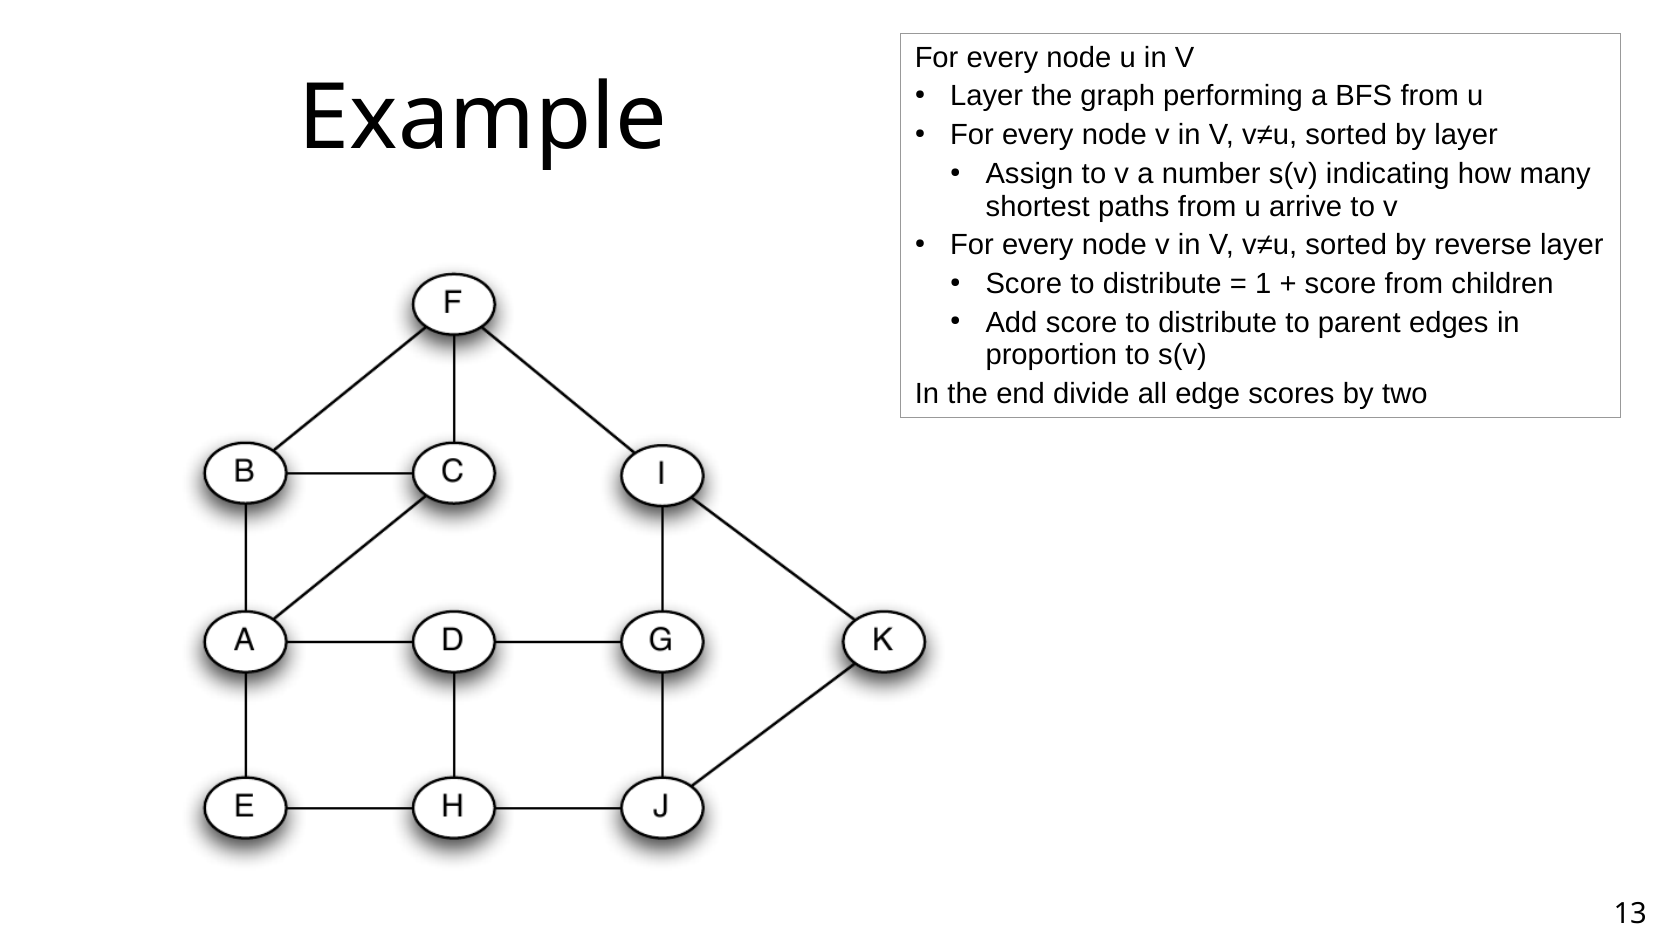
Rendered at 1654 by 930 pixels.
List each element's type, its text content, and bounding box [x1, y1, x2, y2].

text_box For every node u in V Layer the graph performing a BFS from u For every node v in V, v≠u, sorted by layer Assign to v a number s(v) indicating how many shortest paths from u arrive to v For every node v in V, v≠u, sorted by reverse layer Score to distribute = 1 + score from children Add score to distribute to parent edges in proportion to s(v) In the end divide all edge scores by two [900, 33, 1621, 360]
picture [901, 360, 954, 417]
picture [150, 224, 954, 888]
title Example [29, 1, 937, 225]
